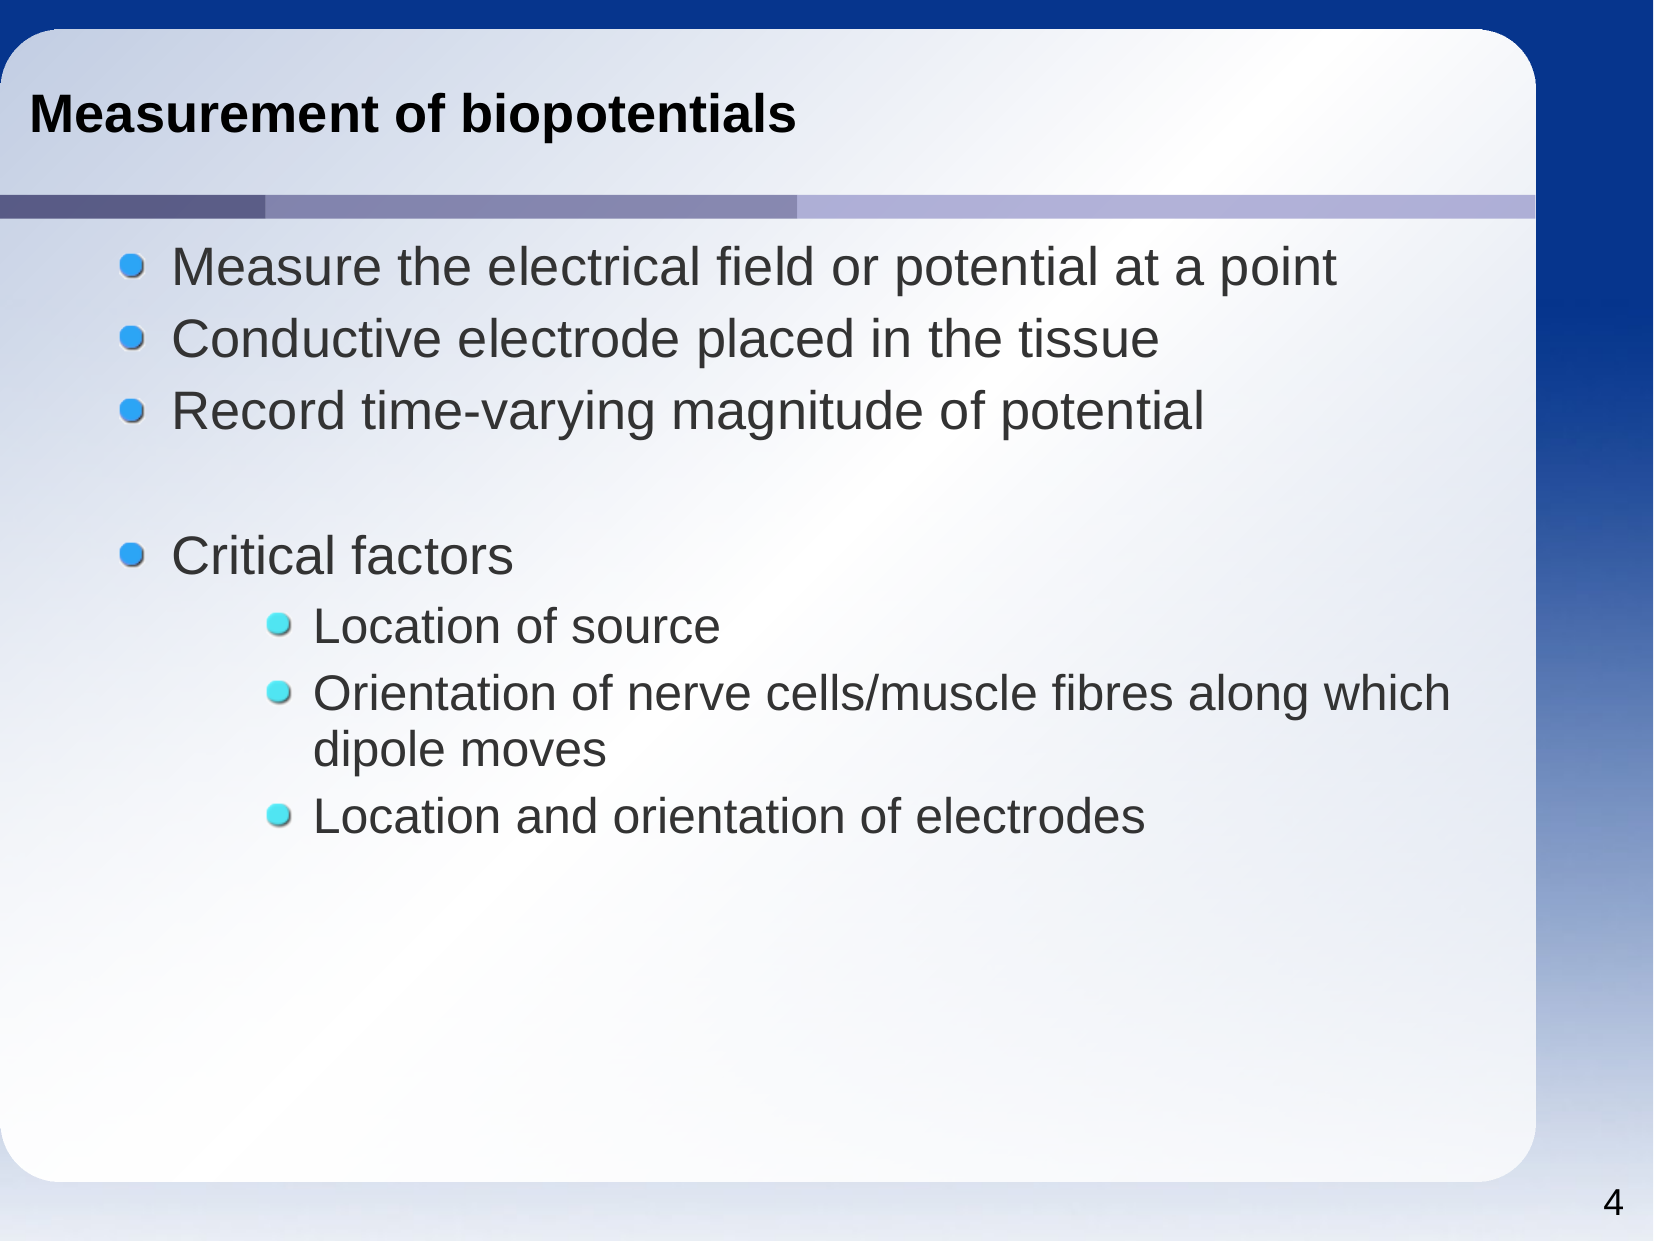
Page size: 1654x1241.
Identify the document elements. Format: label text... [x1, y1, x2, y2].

picture [0, 0, 1654, 1241]
list Measure the electrical field or potential at a point Conductive electrode placed in the tissue Record time-varying magnitude of potential Critical factors Location of source Orientation of nerve cells/muscle fibres along which dipole moves Location and orientation of electrodes [29, 236, 1506, 1152]
title Measurement of biopotentials [29, 49, 1506, 178]
